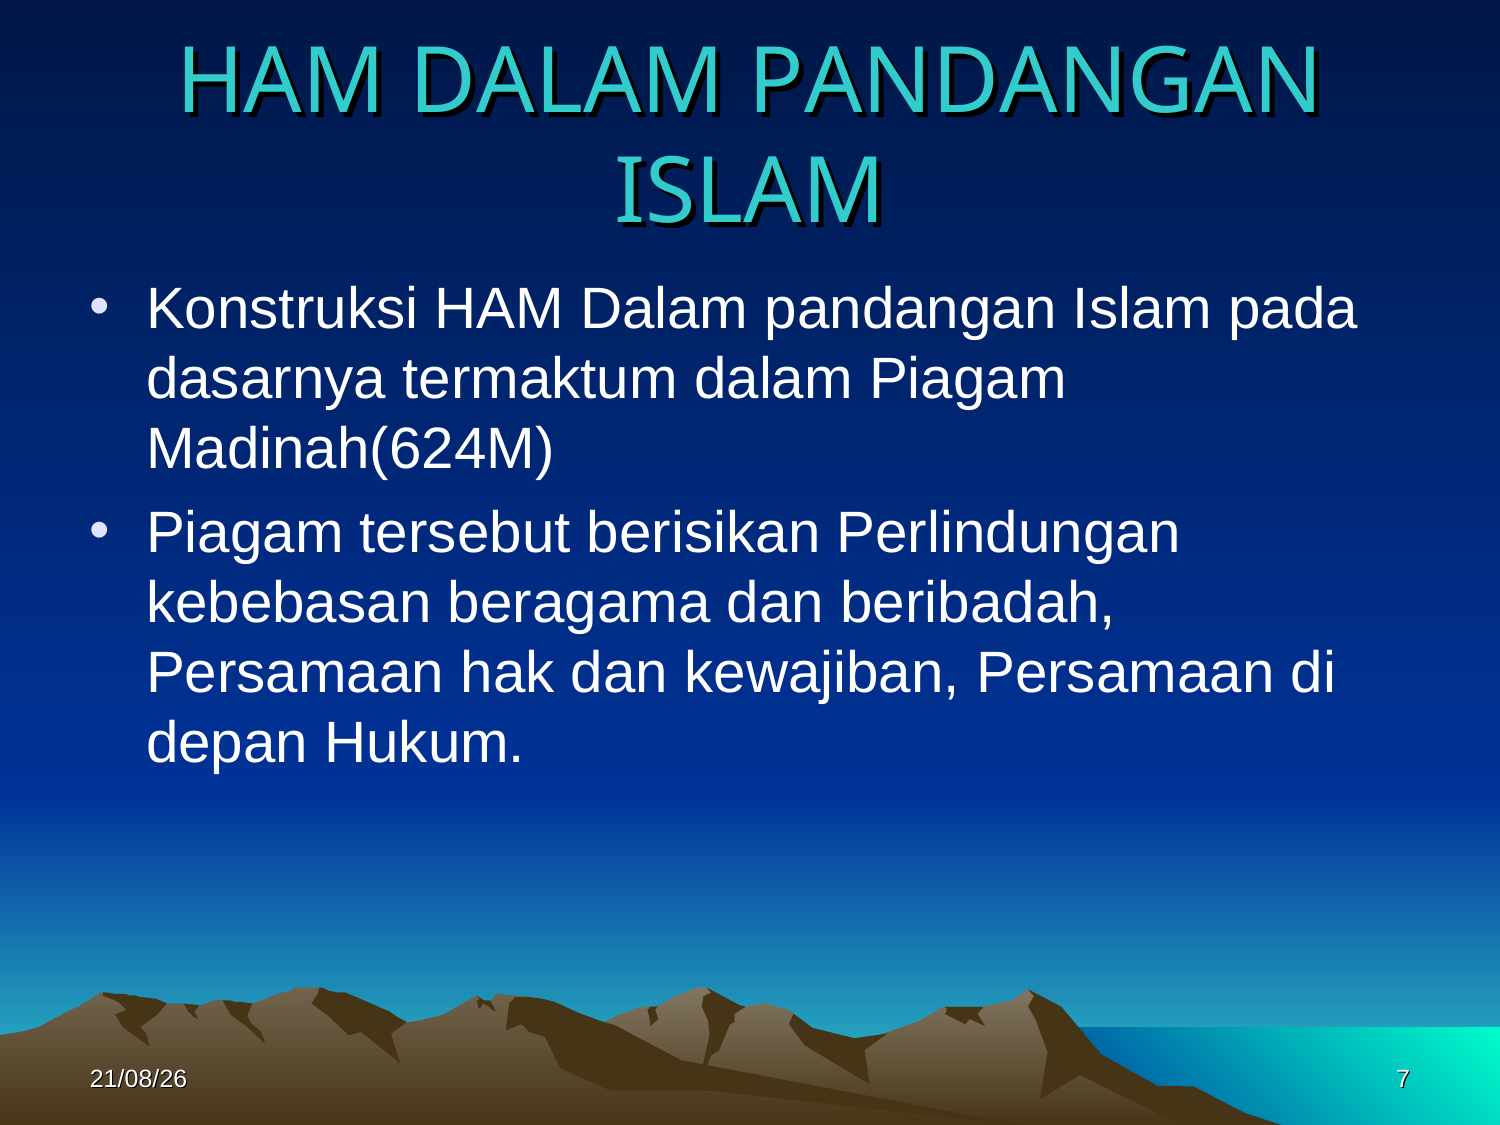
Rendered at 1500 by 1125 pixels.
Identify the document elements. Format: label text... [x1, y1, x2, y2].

title HAM DALAM PANDANGAN ISLAM [75, 37, 1426, 225]
list Konstruksi HAM Dalam pandangan Islam pada dasarnya termaktum dalam Piagam Madinah(624M) Piagam tersebut berisikan Perlindungan kebebasan beragama dan beribadah, Persamaan hak dan kewajiban, Persamaan di depan Hukum. [75, 262, 1426, 1000]
